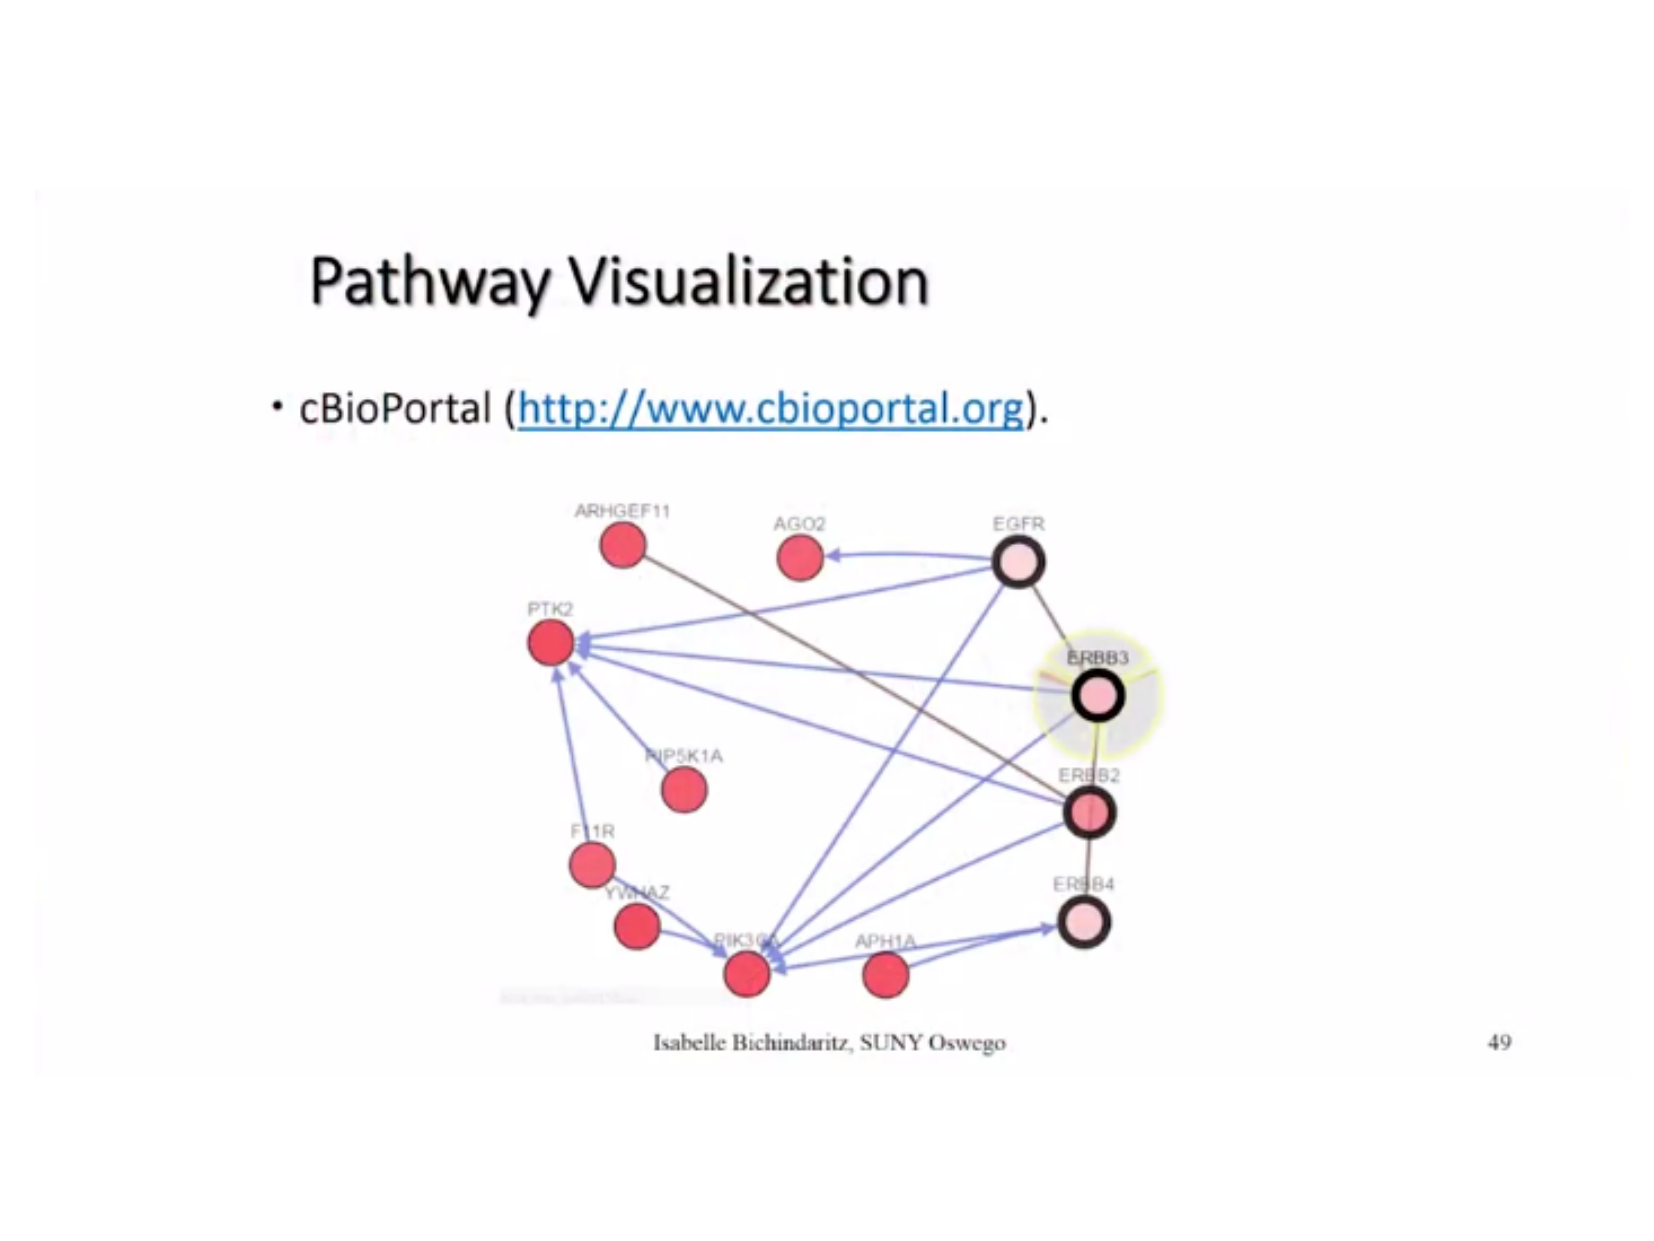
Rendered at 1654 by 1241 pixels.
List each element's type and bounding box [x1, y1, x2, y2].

picture [35, 188, 1630, 1078]
